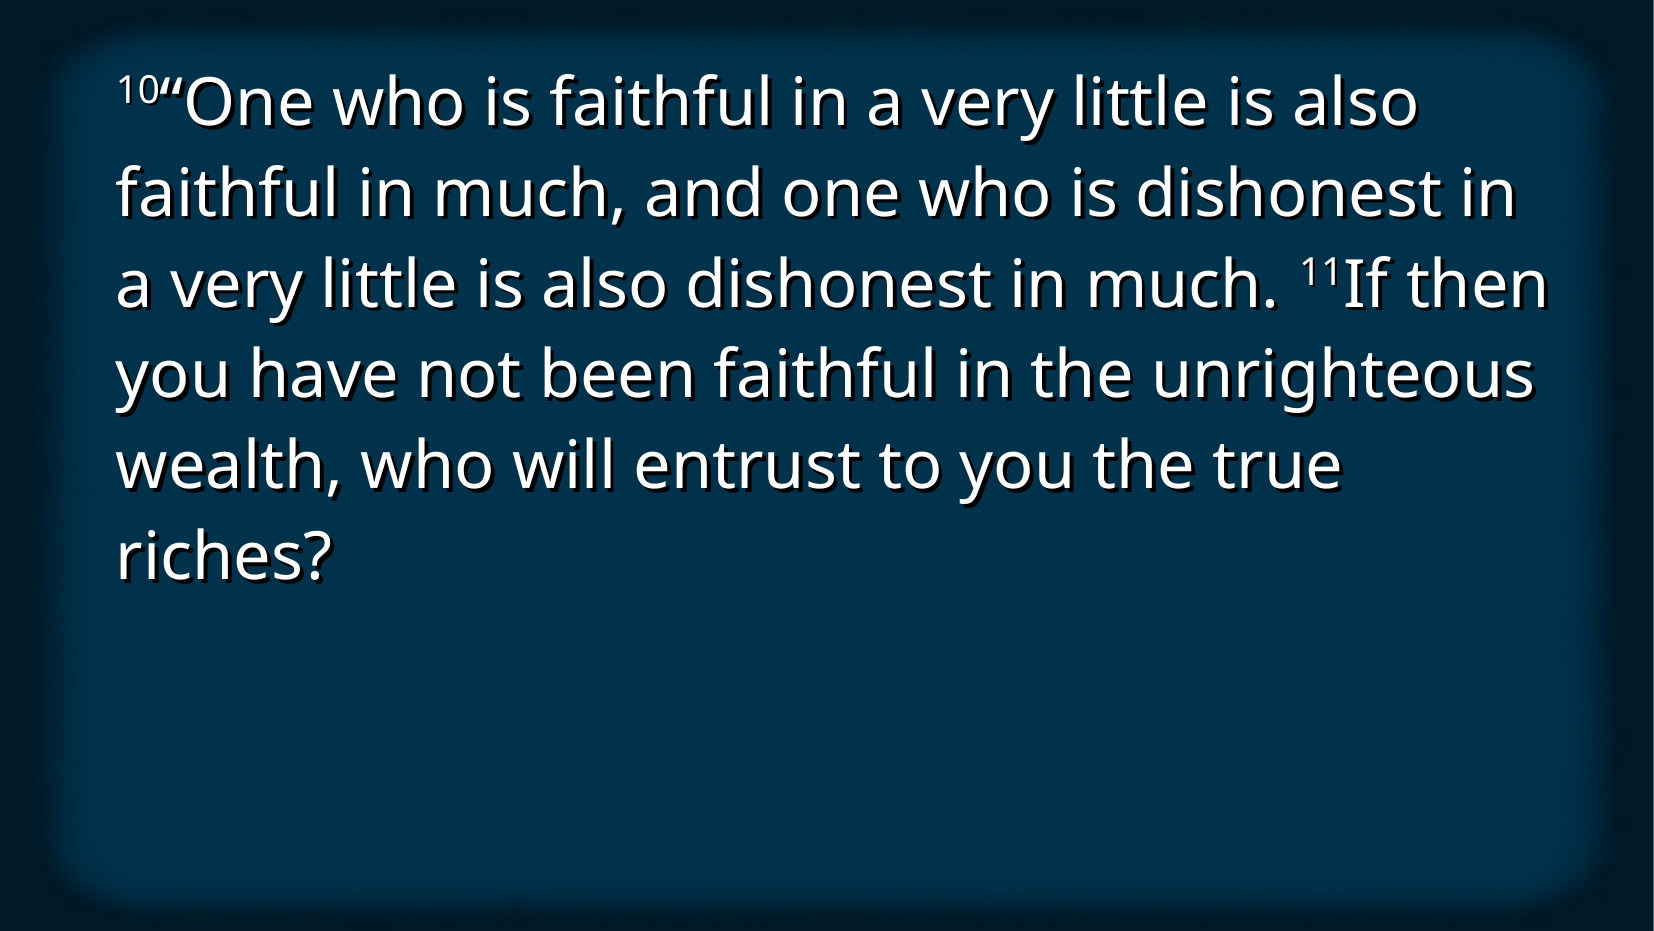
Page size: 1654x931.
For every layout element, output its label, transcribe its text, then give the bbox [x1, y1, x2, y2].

picture [0, 0, 1654, 931]
text_box 10“One who is faithful in a very little is also faithful in much, and one who is dishonest in a very little is also dishonest in much. 11If then you have not been faithful in the unrighteous wealth, who will entrust to you the true riches? [101, 46, 1572, 506]
